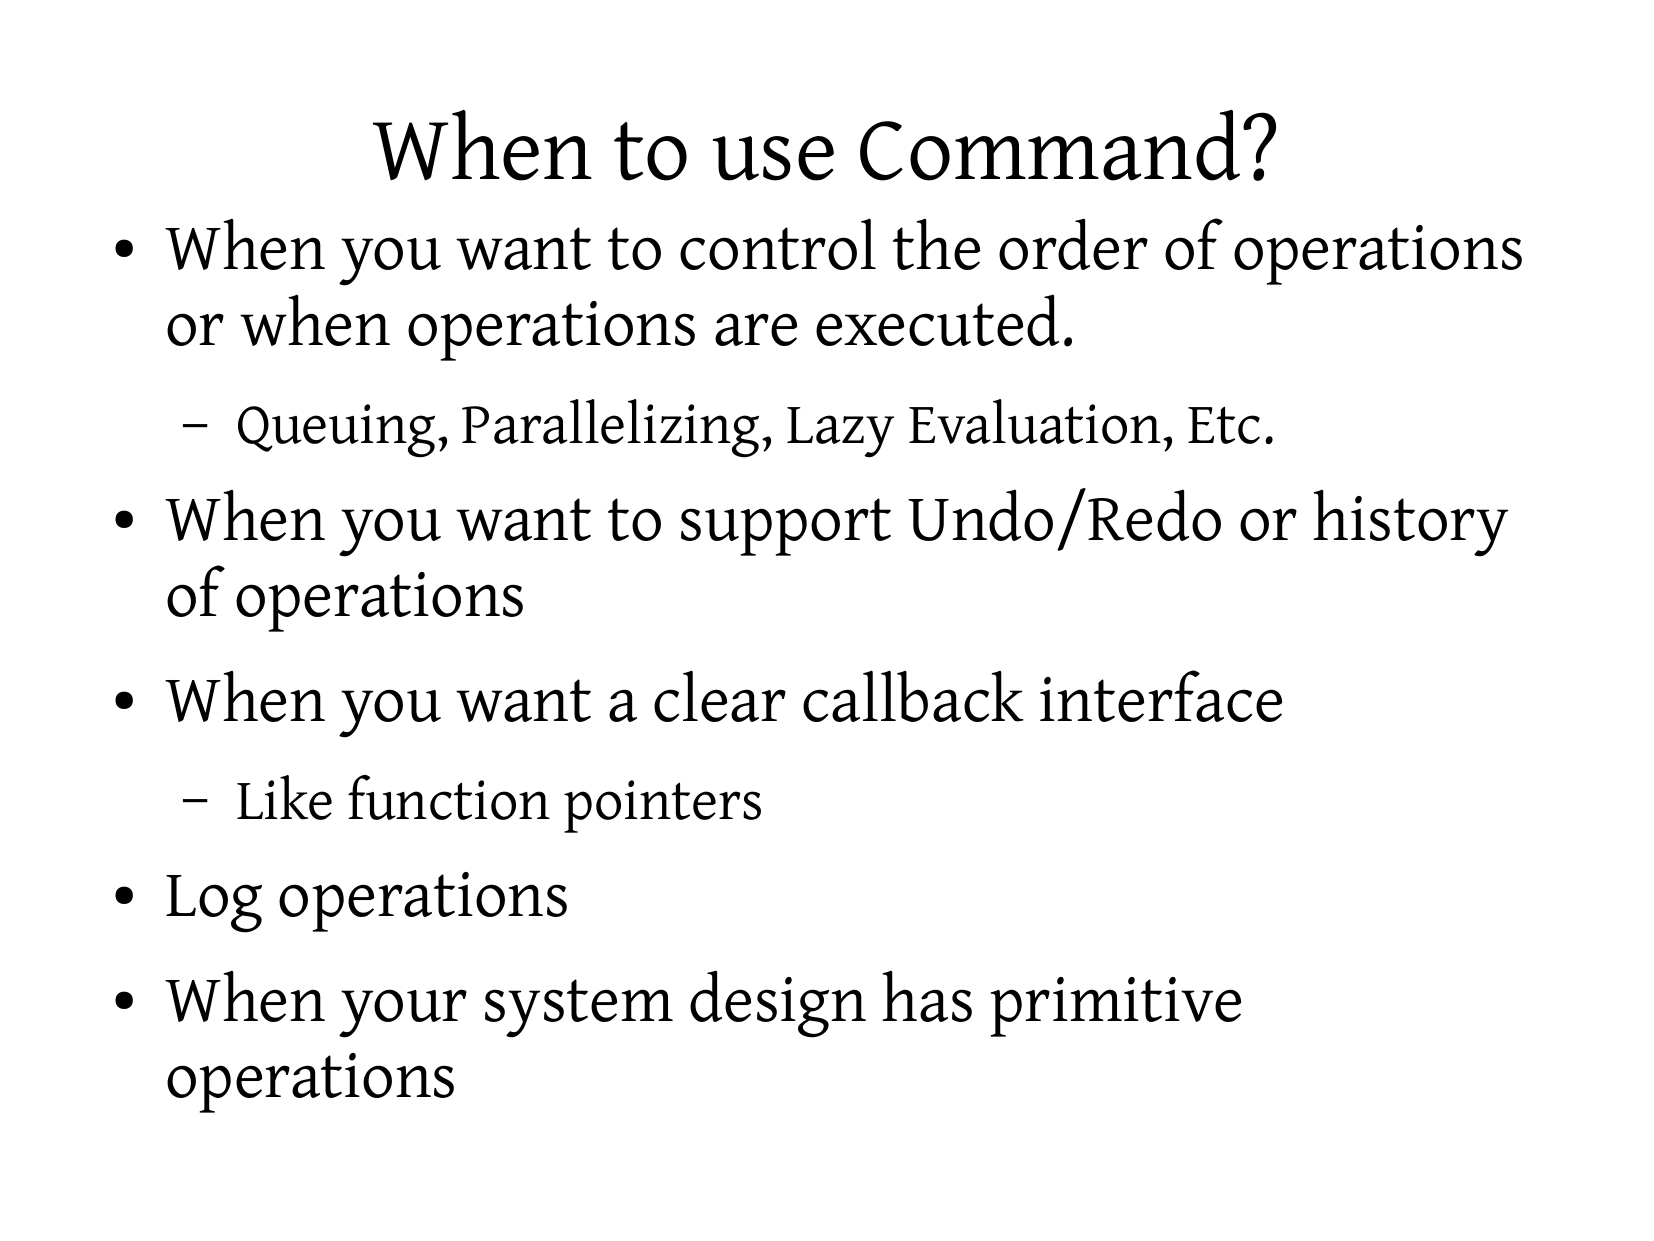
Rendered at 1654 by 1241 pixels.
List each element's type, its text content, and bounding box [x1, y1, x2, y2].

title When to use Command? [82, 49, 1571, 257]
list When you want to control the order of operations or when operations are executed. Queuing, Parallelizing, Lazy Evaluation, Etc. When you want to support Undo/Redo or history of operations When you want a clear callback interface Like function pointers Log operations When your system design has primitive operations [94, 212, 1550, 1170]
